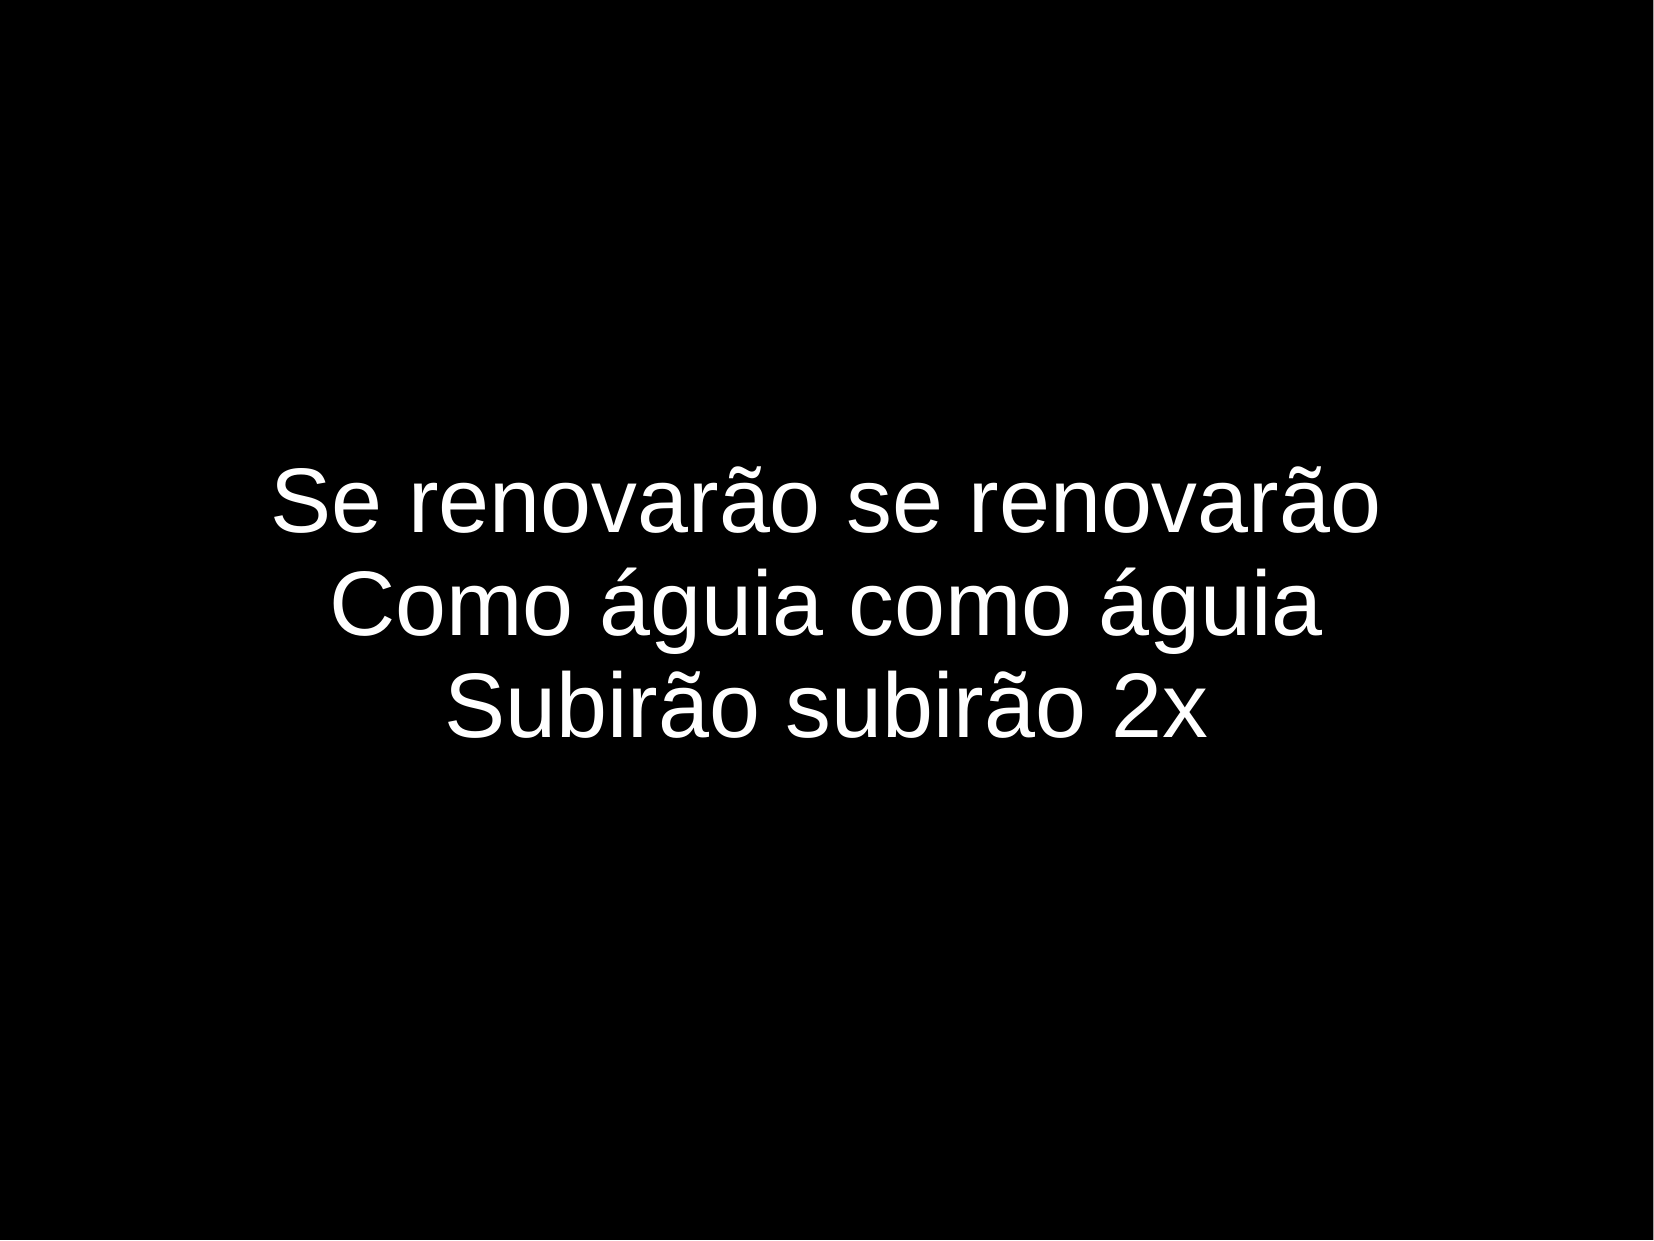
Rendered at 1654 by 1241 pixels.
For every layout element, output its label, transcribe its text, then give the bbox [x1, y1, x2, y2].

subtitle Se renovarão se renovarão Como águia como águia Subirão subirão 2x [82, 49, 1571, 1158]
